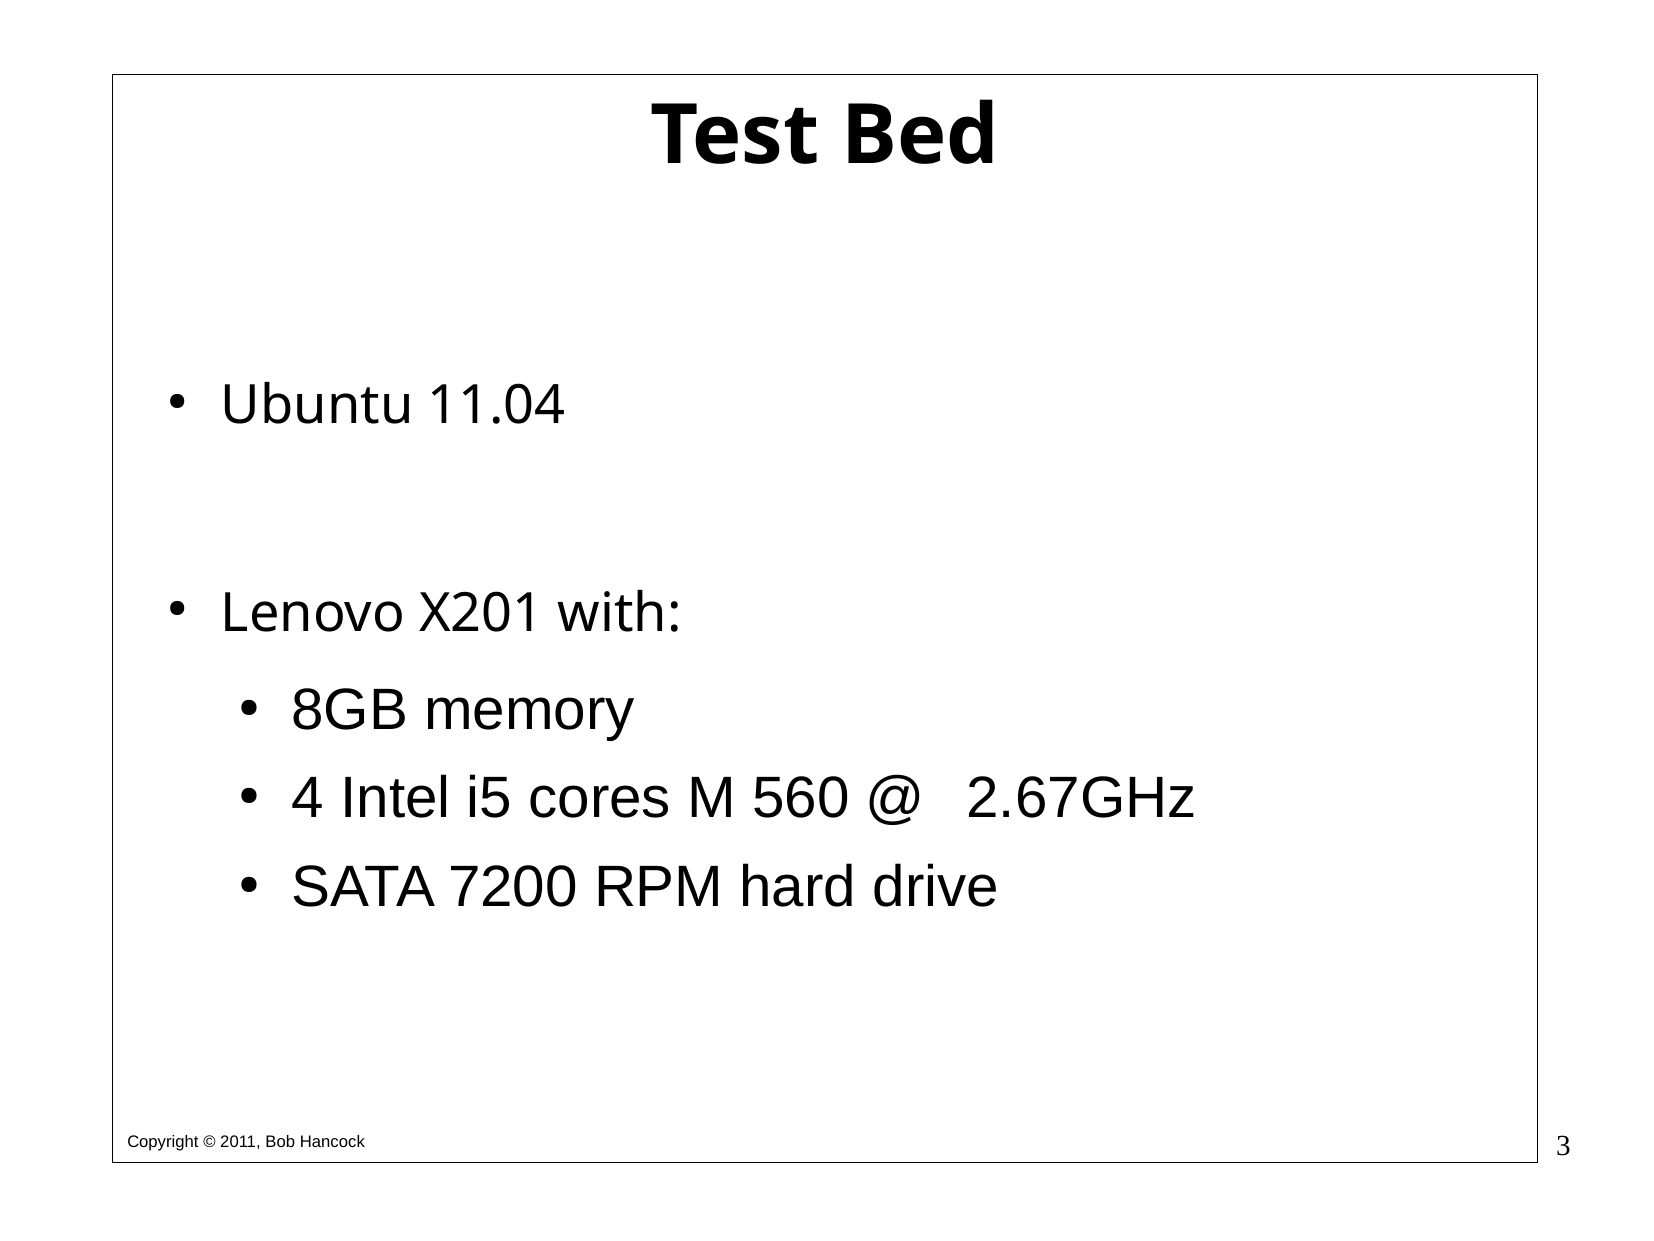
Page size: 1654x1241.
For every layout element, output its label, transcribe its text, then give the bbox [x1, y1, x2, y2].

title Test Bed [112, 75, 1538, 188]
text_box Copyright © 2011, Bob Hancock [112, 1125, 381, 1159]
list Ubuntu 11.04 Lenovo X201 with: 8GB memory 4 Intel i5 cores M 560 @ 2.67GHz SATA 7200 RPM hard drive [150, 262, 1501, 1126]
